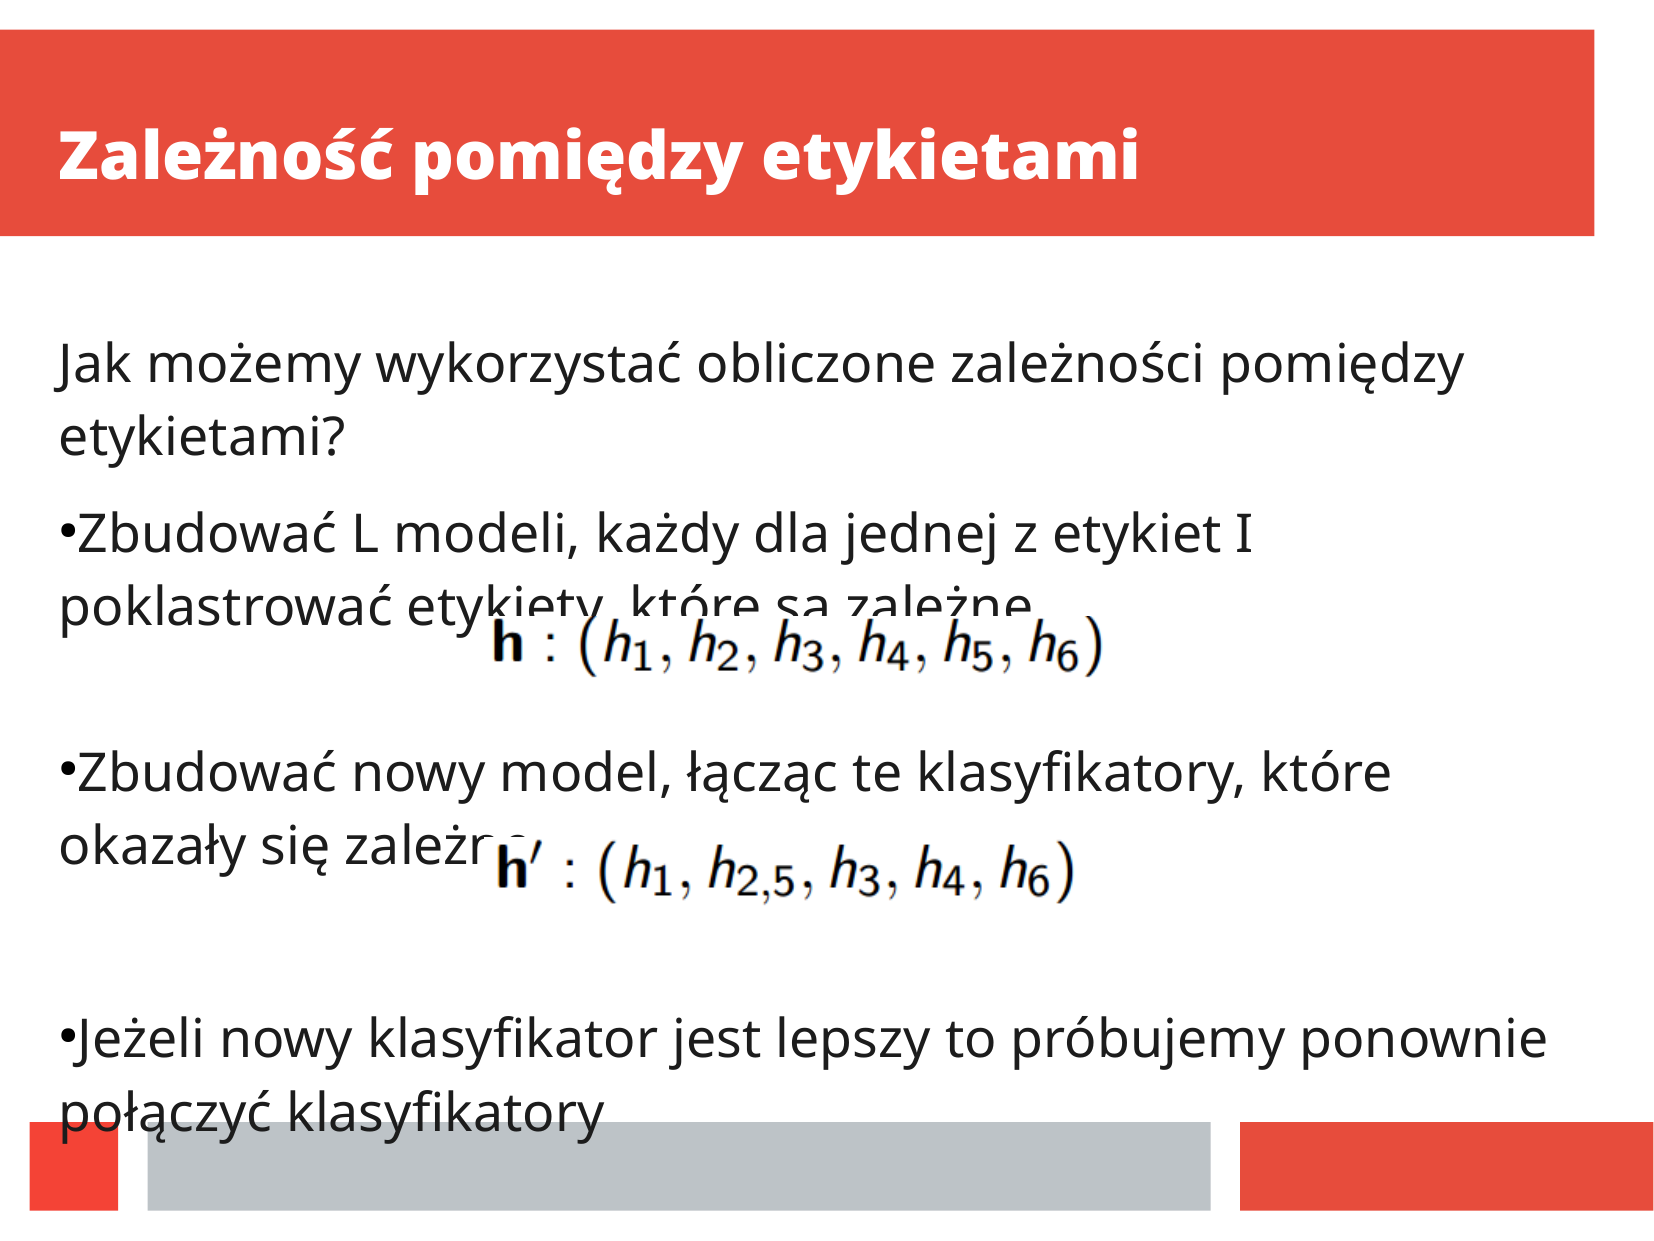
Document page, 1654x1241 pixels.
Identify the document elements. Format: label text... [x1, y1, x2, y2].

picture [476, 616, 1123, 686]
picture [484, 837, 1082, 910]
list Jak możemy wykorzystać obliczone zależności pomiędzy etykietami? Zbudować L modeli, każdy dla jednej z etykiet I poklastrować etykiety, które są zależne. Zbudować nowy model, łącząc te klasyfikatory, które okazały się zależne Jeżeli nowy klasyfikator jest lepszy to próbujemy ponownie połączyć klasyfikatory [59, 324, 1595, 1152]
title Zależność pomiędzy etykietami [59, 56, 1595, 200]
